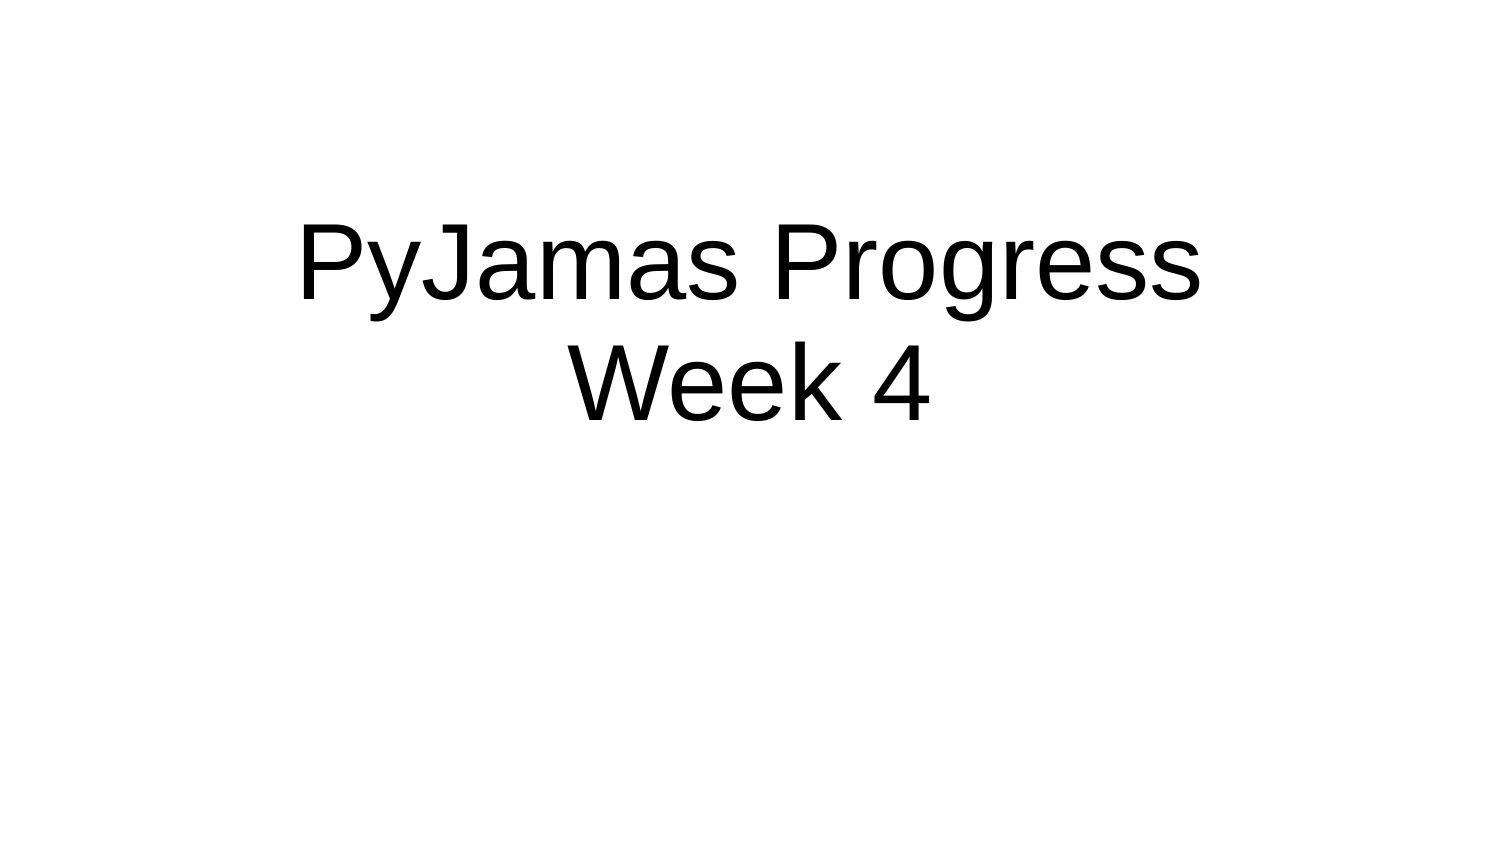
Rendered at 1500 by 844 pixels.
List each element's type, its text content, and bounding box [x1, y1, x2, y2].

title PyJamas Progress Week 4 [51, 122, 1449, 459]
